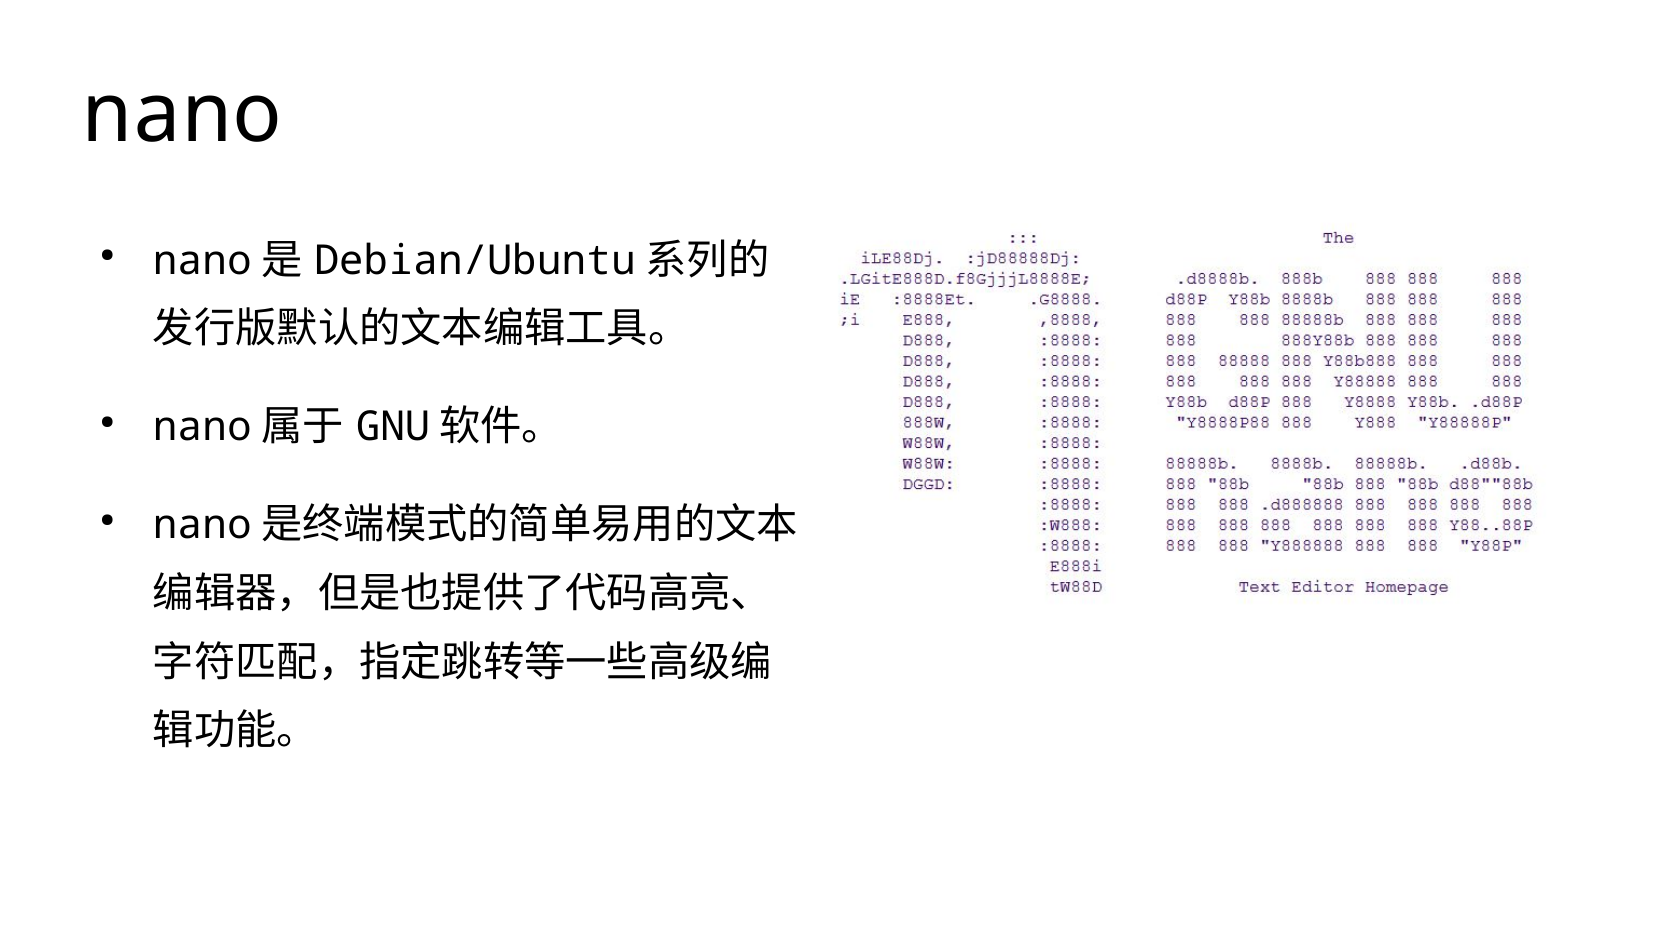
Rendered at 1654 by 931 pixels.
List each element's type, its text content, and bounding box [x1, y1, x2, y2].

title nano [82, 37, 1571, 189]
list nano是Debian/Ubuntu系列的发行版默认的文本编辑工具。 nano属于GNU软件。 nano是终端模式的简单易用的文本编辑器，但是也提供了代码高亮、字符匹配，指定跳转等一些高级编辑功能。 [82, 217, 804, 758]
picture [804, 206, 1605, 621]
